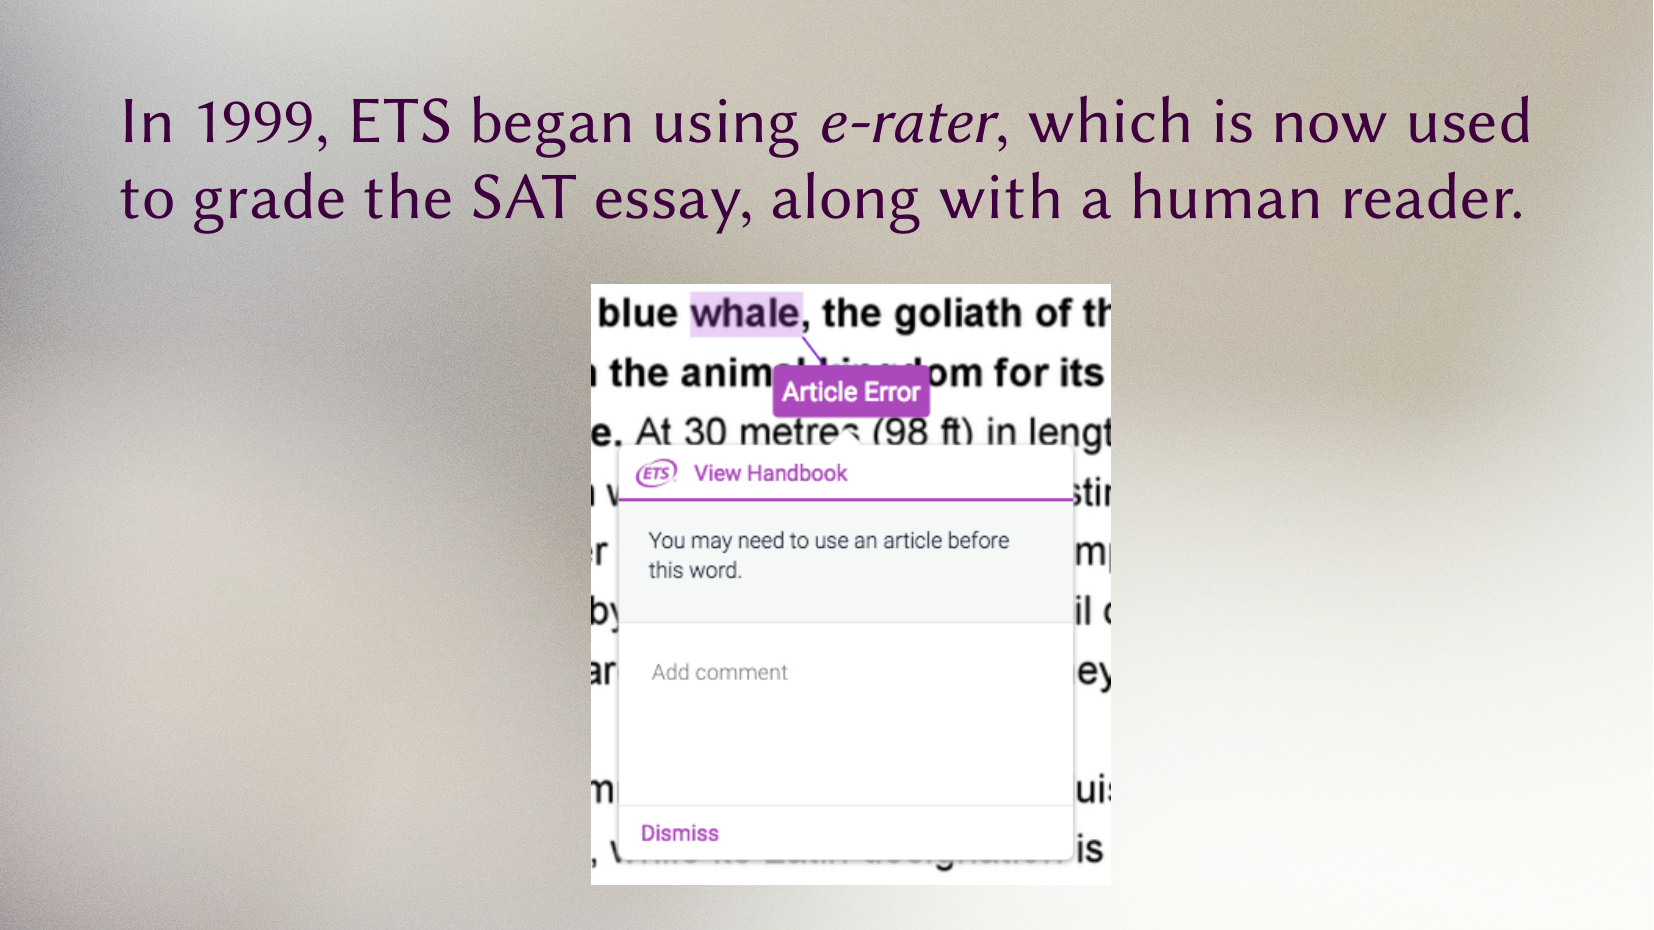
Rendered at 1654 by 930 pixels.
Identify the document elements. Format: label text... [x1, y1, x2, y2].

text_box In 1999, ETS began using e-rater, which is now used to grade the SAT essay, along with a human reader. [104, 74, 1560, 285]
picture [591, 284, 1111, 886]
